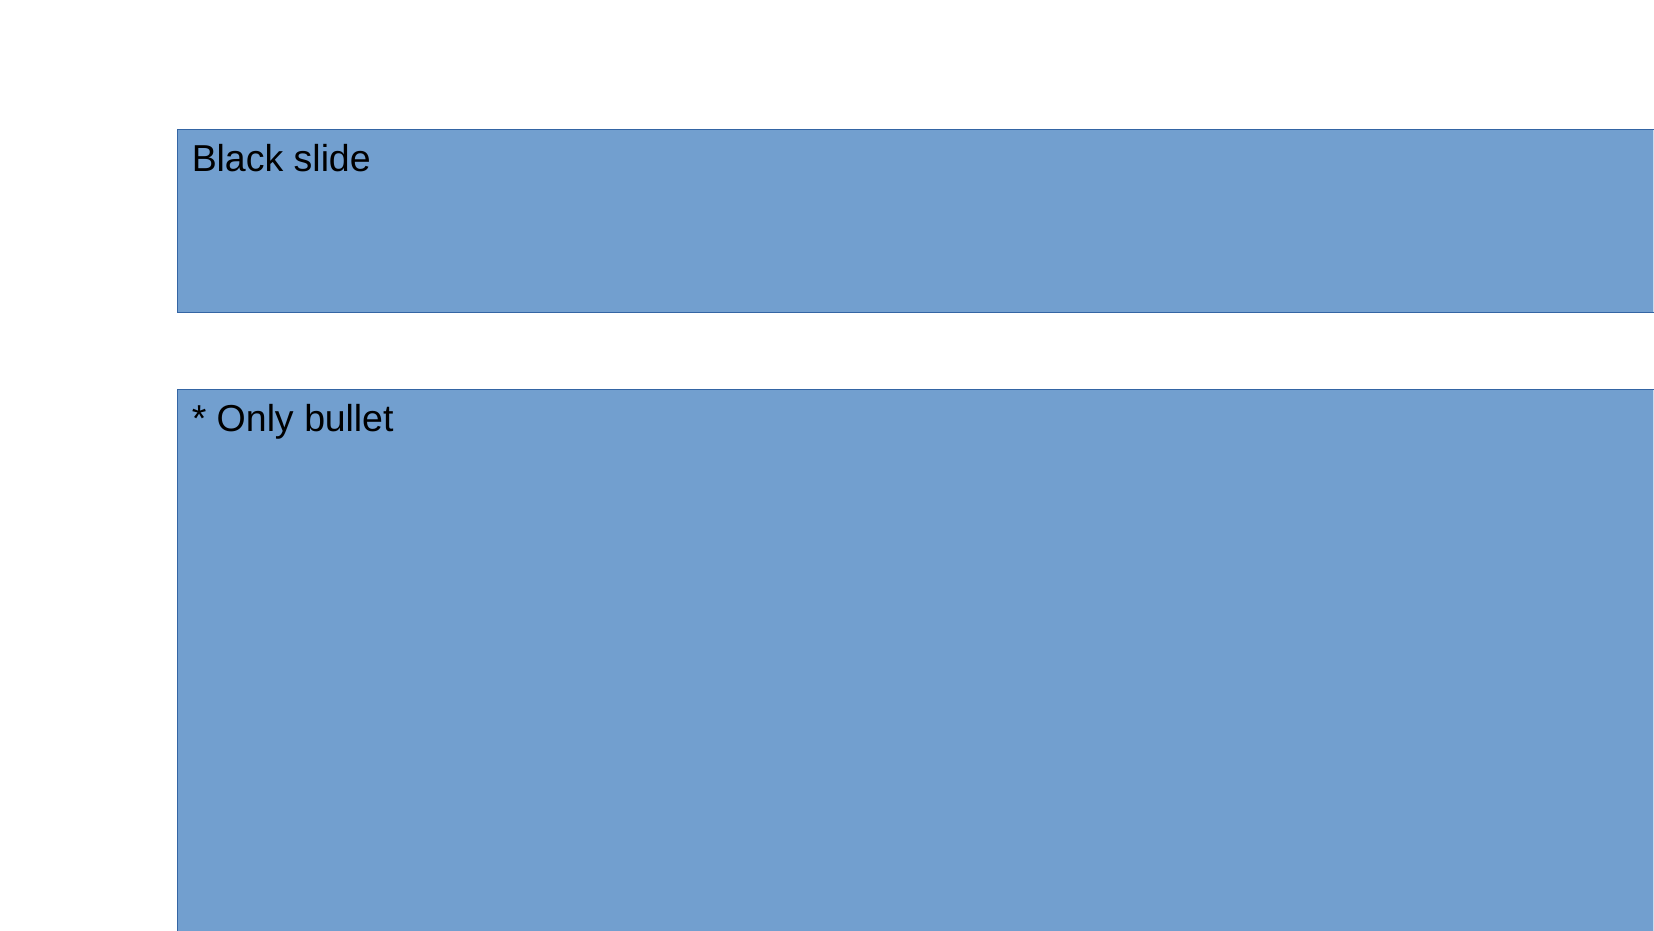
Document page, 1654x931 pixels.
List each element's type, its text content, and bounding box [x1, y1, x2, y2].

text_box Black slide [177, 129, 1654, 313]
text_box * Only bullet [177, 389, 1654, 931]
